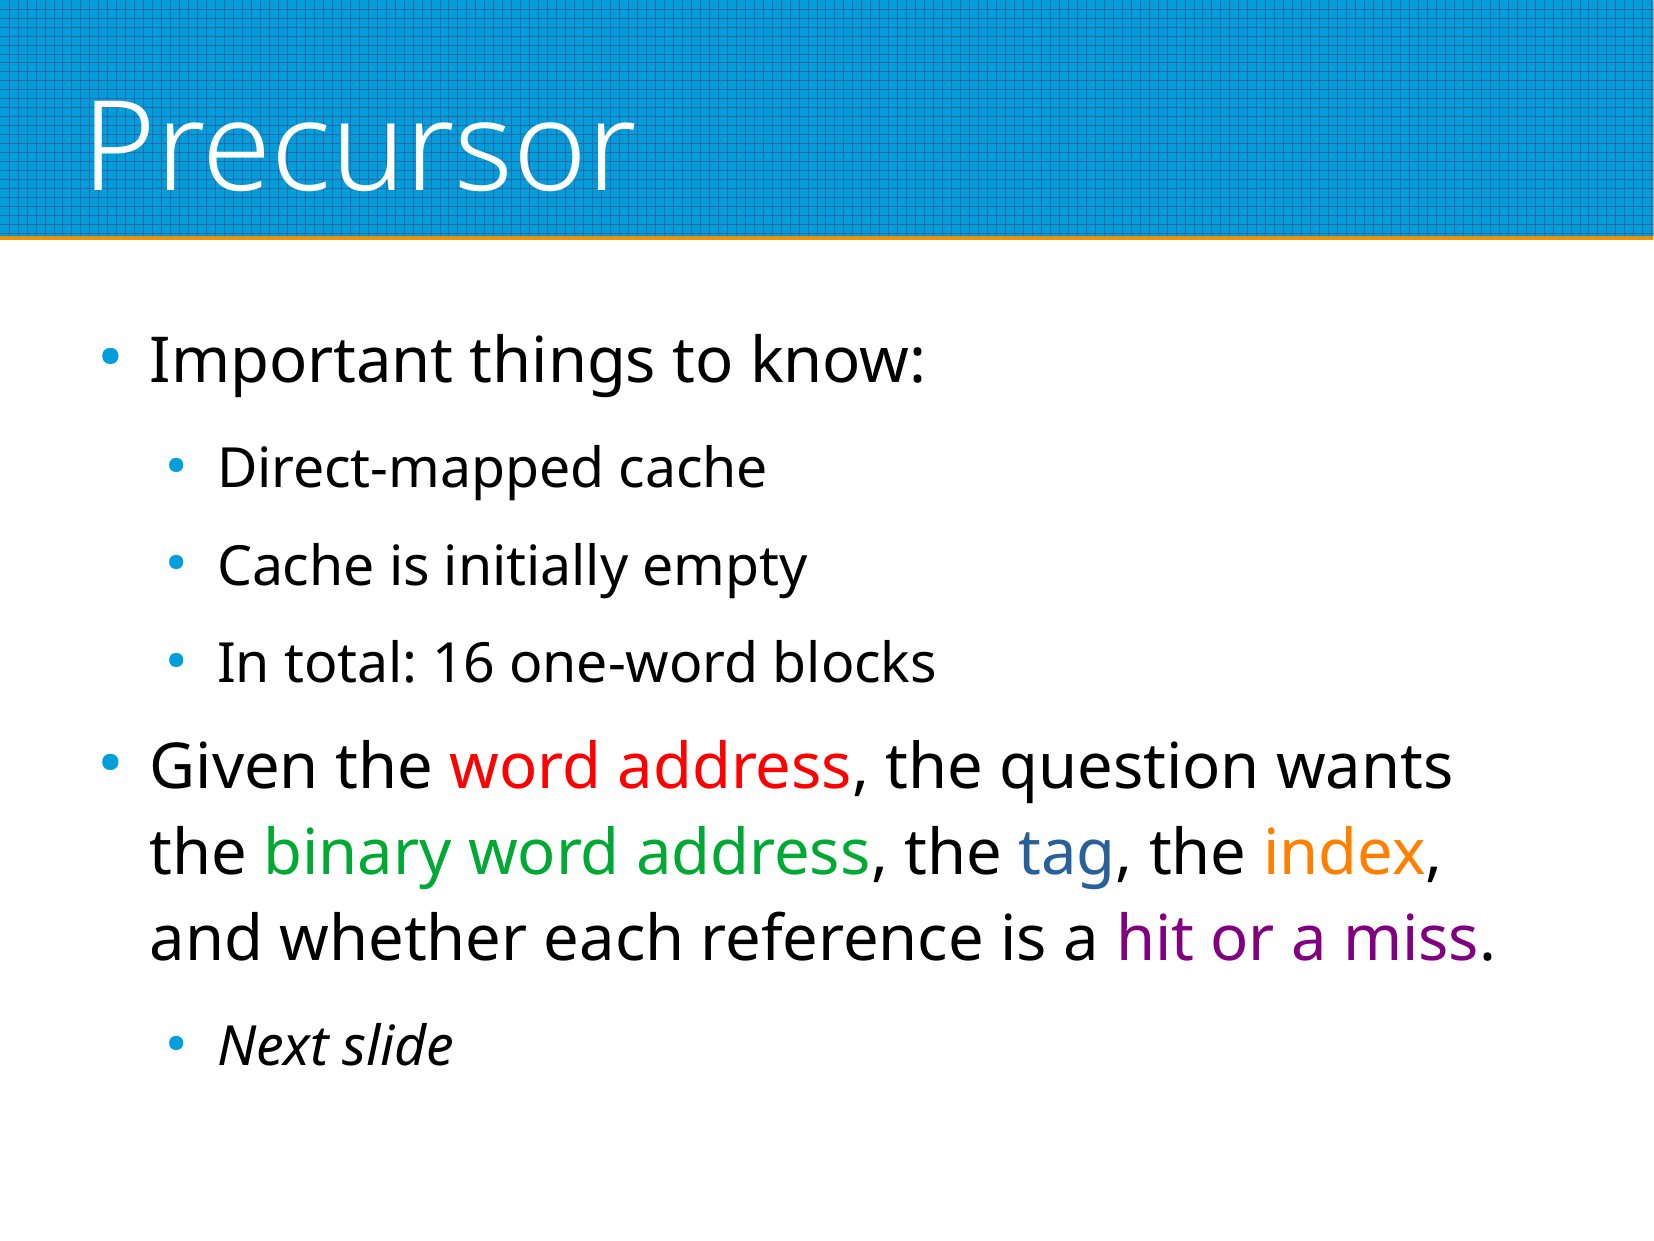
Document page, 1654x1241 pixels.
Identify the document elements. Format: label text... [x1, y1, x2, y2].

list Important things to know: Direct-mapped cache Cache is initially empty In total: 16 one-word blocks Given the word address, the question wants the binary word address, the tag, the index, and whether each reference is a hit or a miss. Next slide [82, 314, 1563, 1093]
title Precursor [82, 19, 1571, 227]
